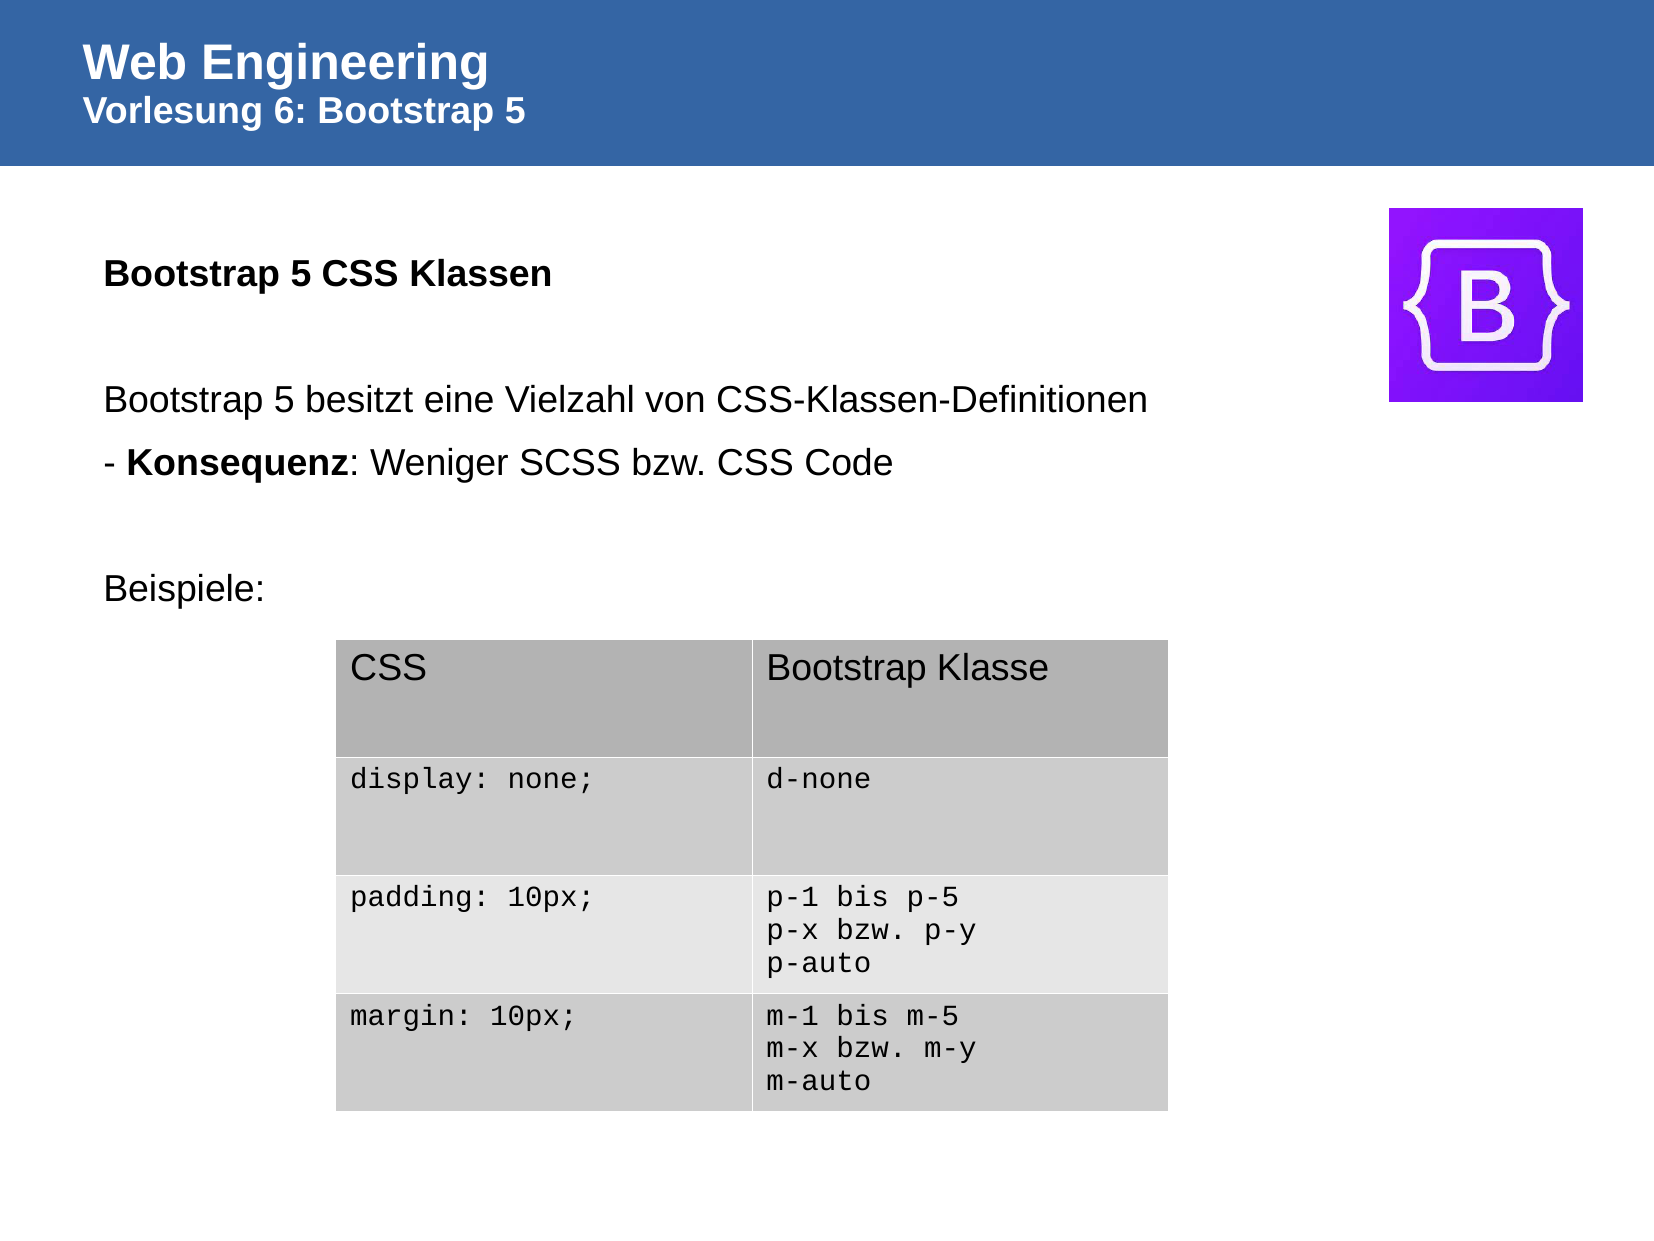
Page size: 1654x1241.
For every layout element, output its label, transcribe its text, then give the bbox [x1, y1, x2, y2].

table_header Bootstrap Klasse [753, 640, 1168, 757]
table_cell d-none [753, 758, 1168, 875]
text_box Bootstrap 5 CSS Klassen Bootstrap 5 besitzt eine Vielzahl von CSS-Klassen-Definitionen - Konsequenz: Weniger SCSS bzw. CSS Code Beispiele: [88, 224, 1595, 869]
picture [1389, 208, 1583, 402]
table_cell margin: 10px; [336, 994, 752, 1111]
table_cell padding: 10px; [336, 876, 752, 993]
table_cell p-1 bis p-5 p-x bzw. p-y p-auto [753, 876, 1168, 993]
table_cell m-1 bis m-5 m-x bzw. m-y m-auto [753, 994, 1168, 1111]
table_header CSS [336, 640, 752, 757]
title Web Engineering Vorlesung 6: Bootstrap 5 [82, 0, 1571, 166]
table_cell display: none; [336, 758, 752, 875]
